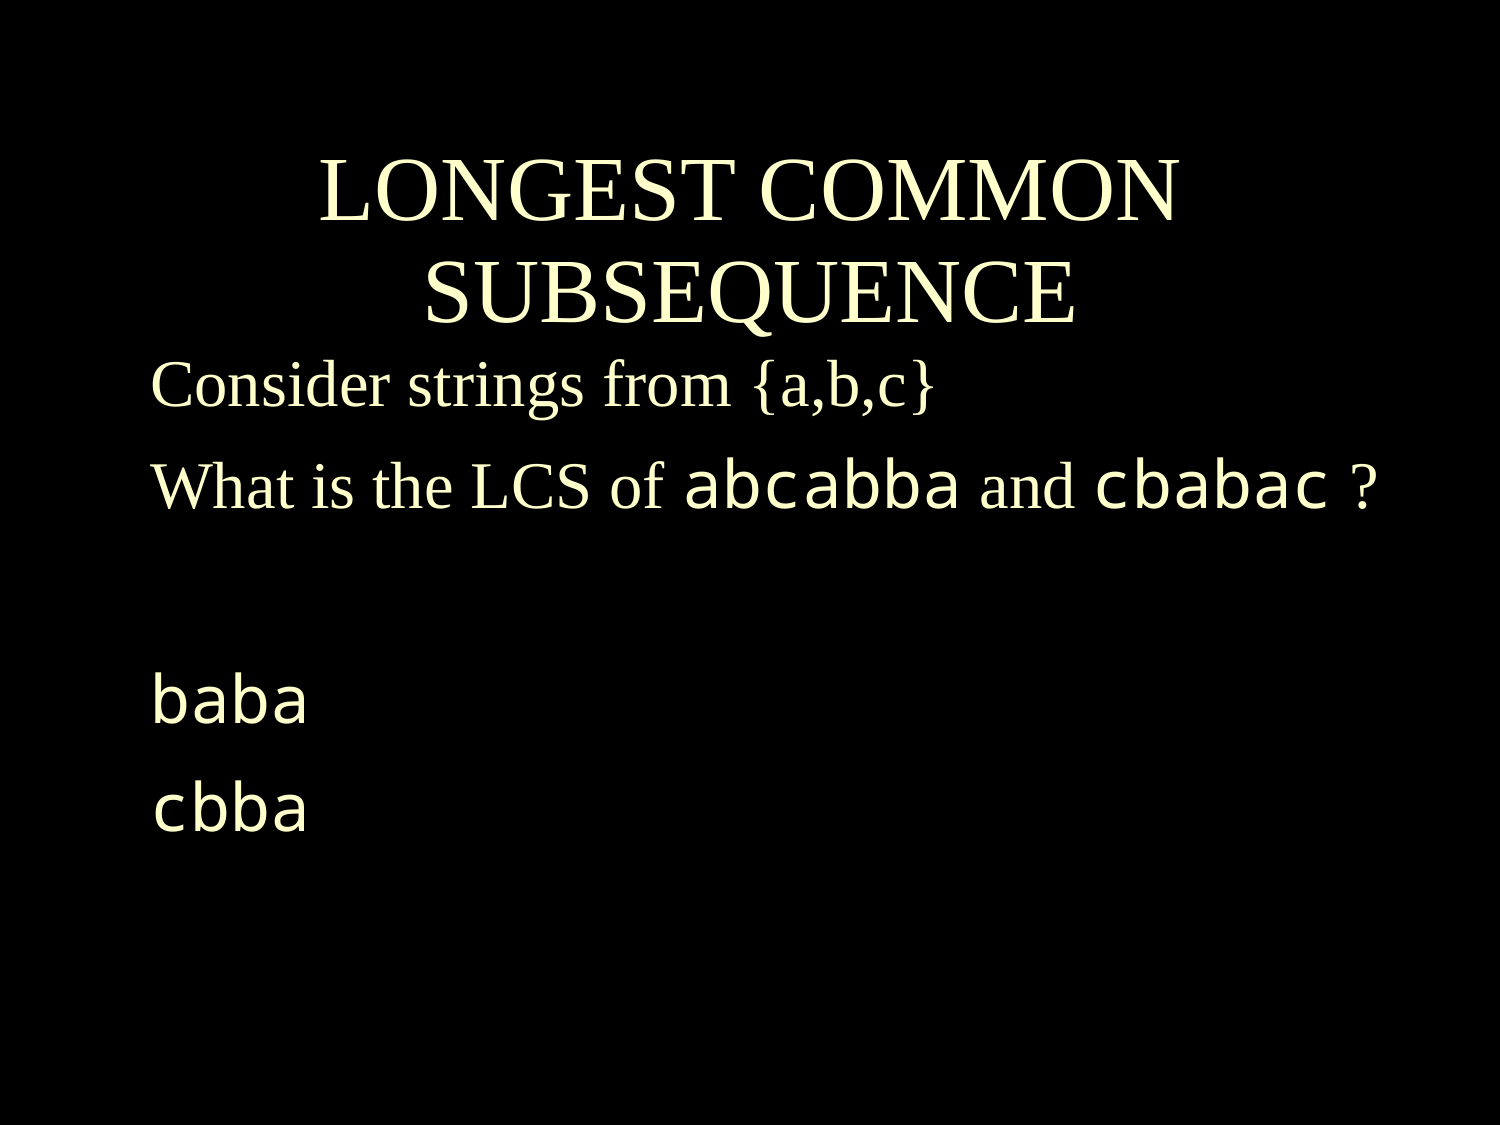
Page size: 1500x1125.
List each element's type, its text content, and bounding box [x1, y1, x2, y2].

title LONGEST COMMON SUBSEQUENCE [22, 139, 1480, 343]
list Consider strings from {a,b,c} What is the LCS of abcabba and cbabac ? baba cbba [150, 347, 1482, 1011]
